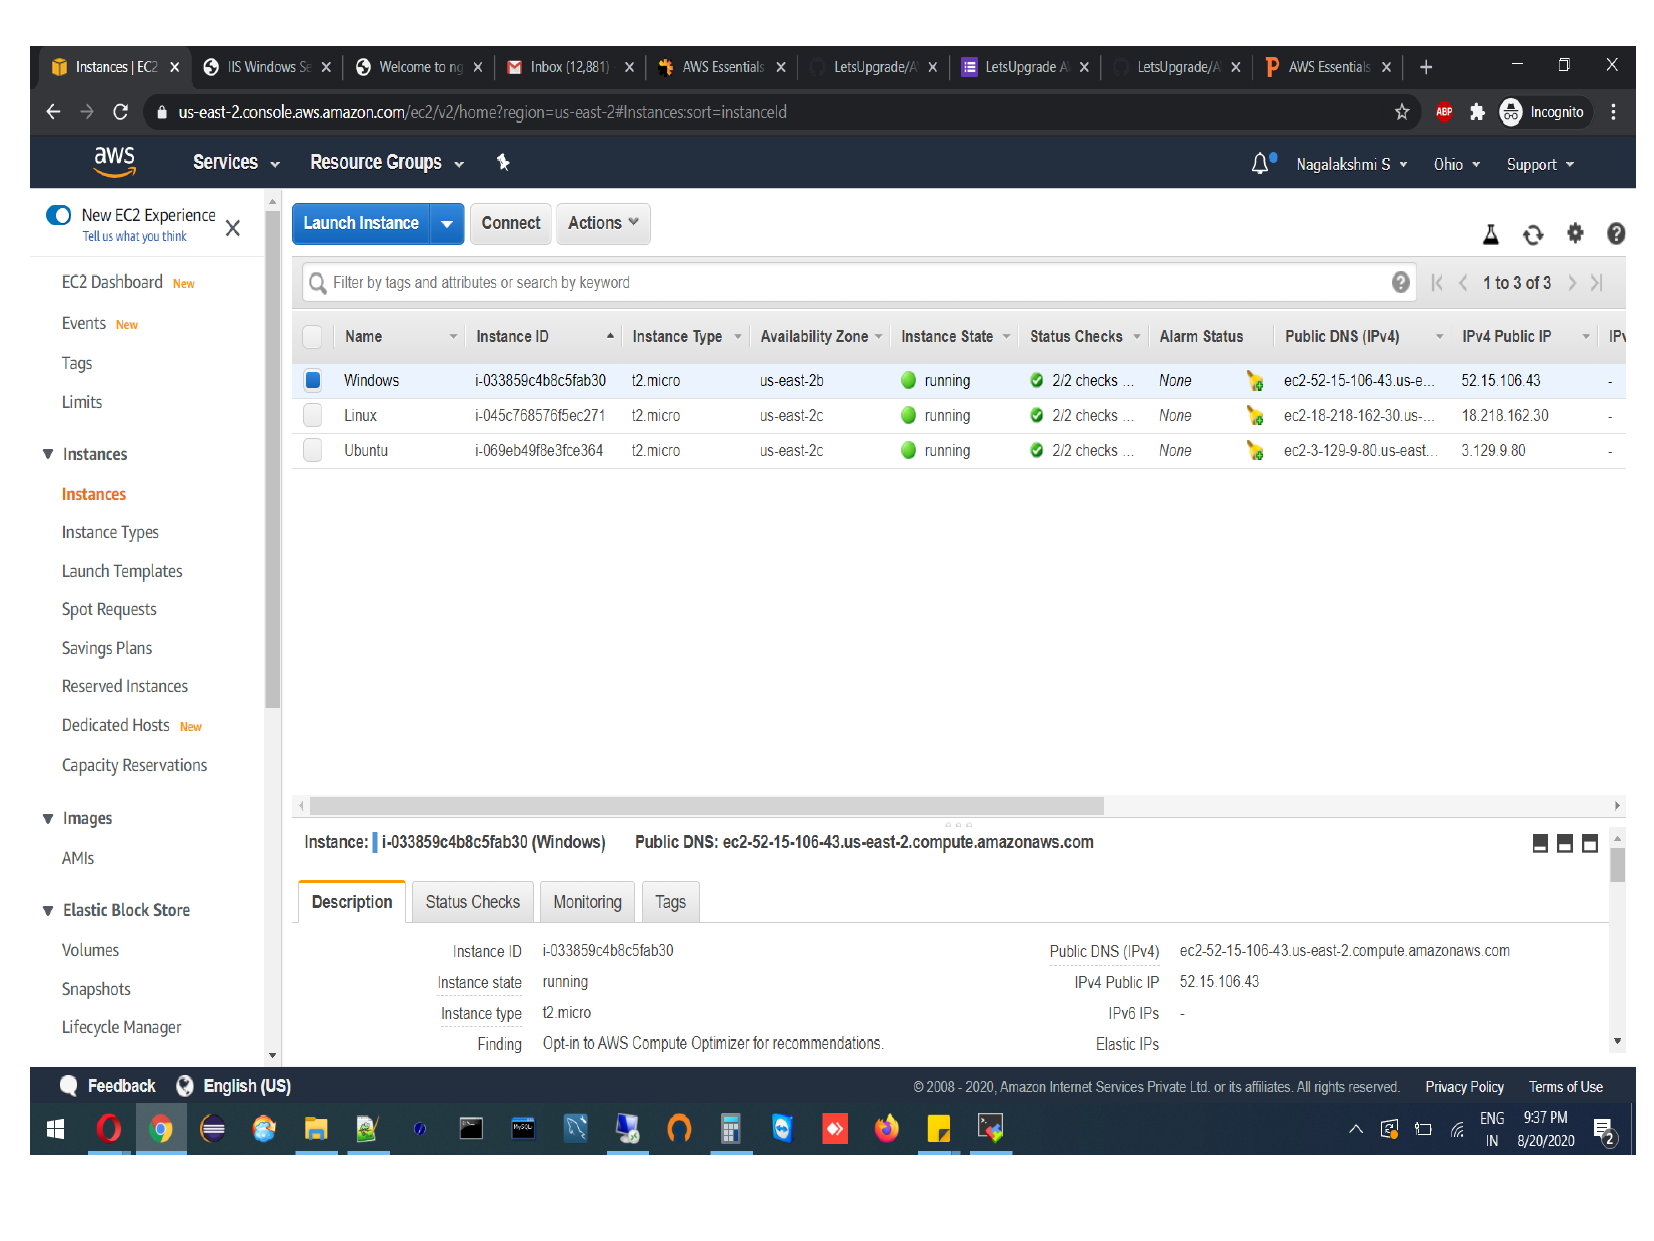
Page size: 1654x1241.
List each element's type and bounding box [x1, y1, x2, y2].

picture [30, 46, 1636, 1156]
